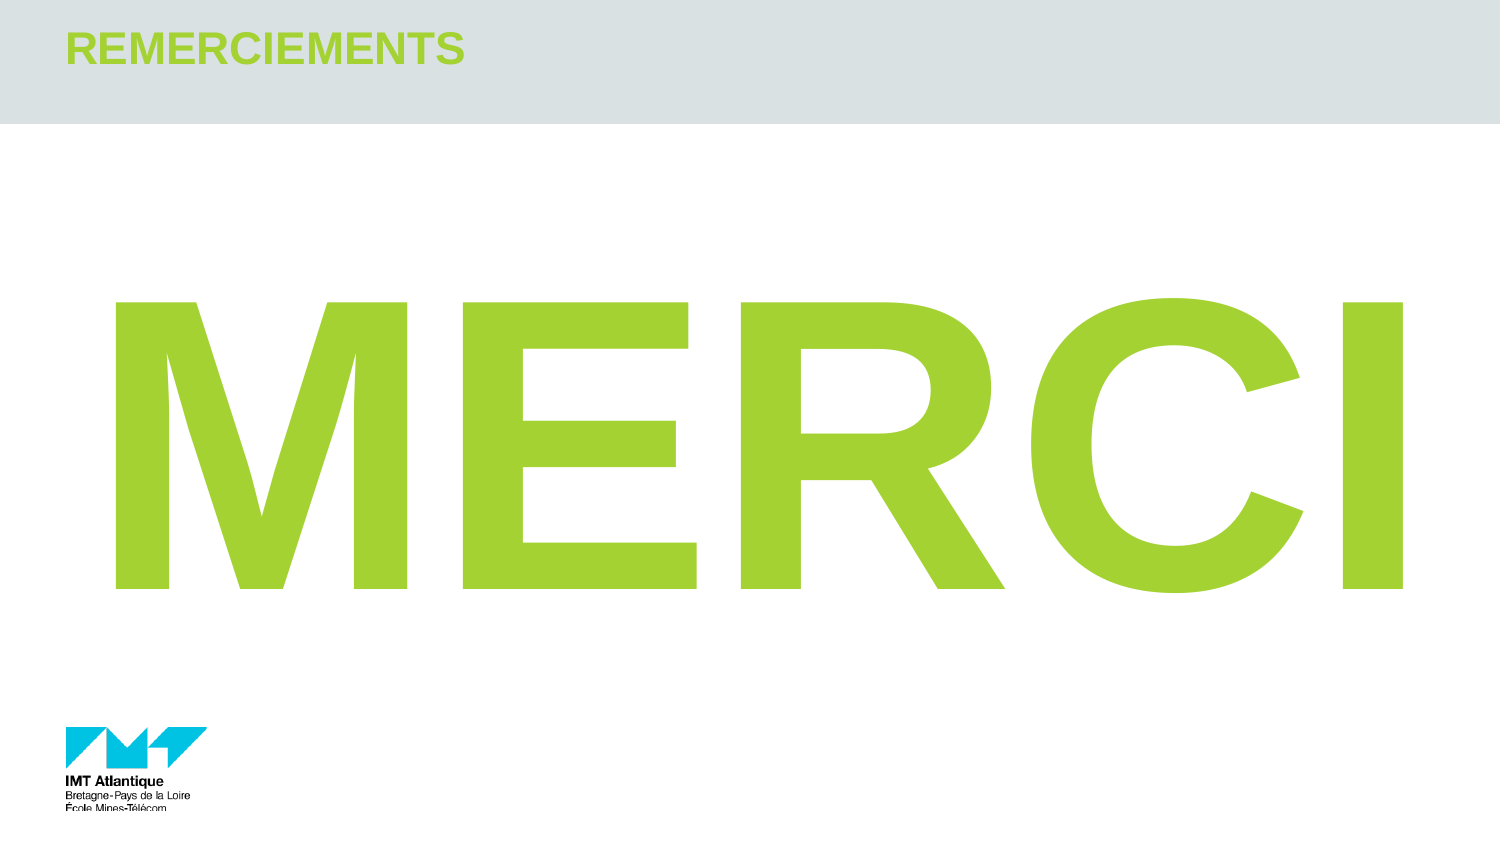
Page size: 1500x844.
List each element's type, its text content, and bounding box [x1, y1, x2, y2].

list MERCI [65, 173, 1456, 715]
title Remerciements [64, 0, 1252, 74]
